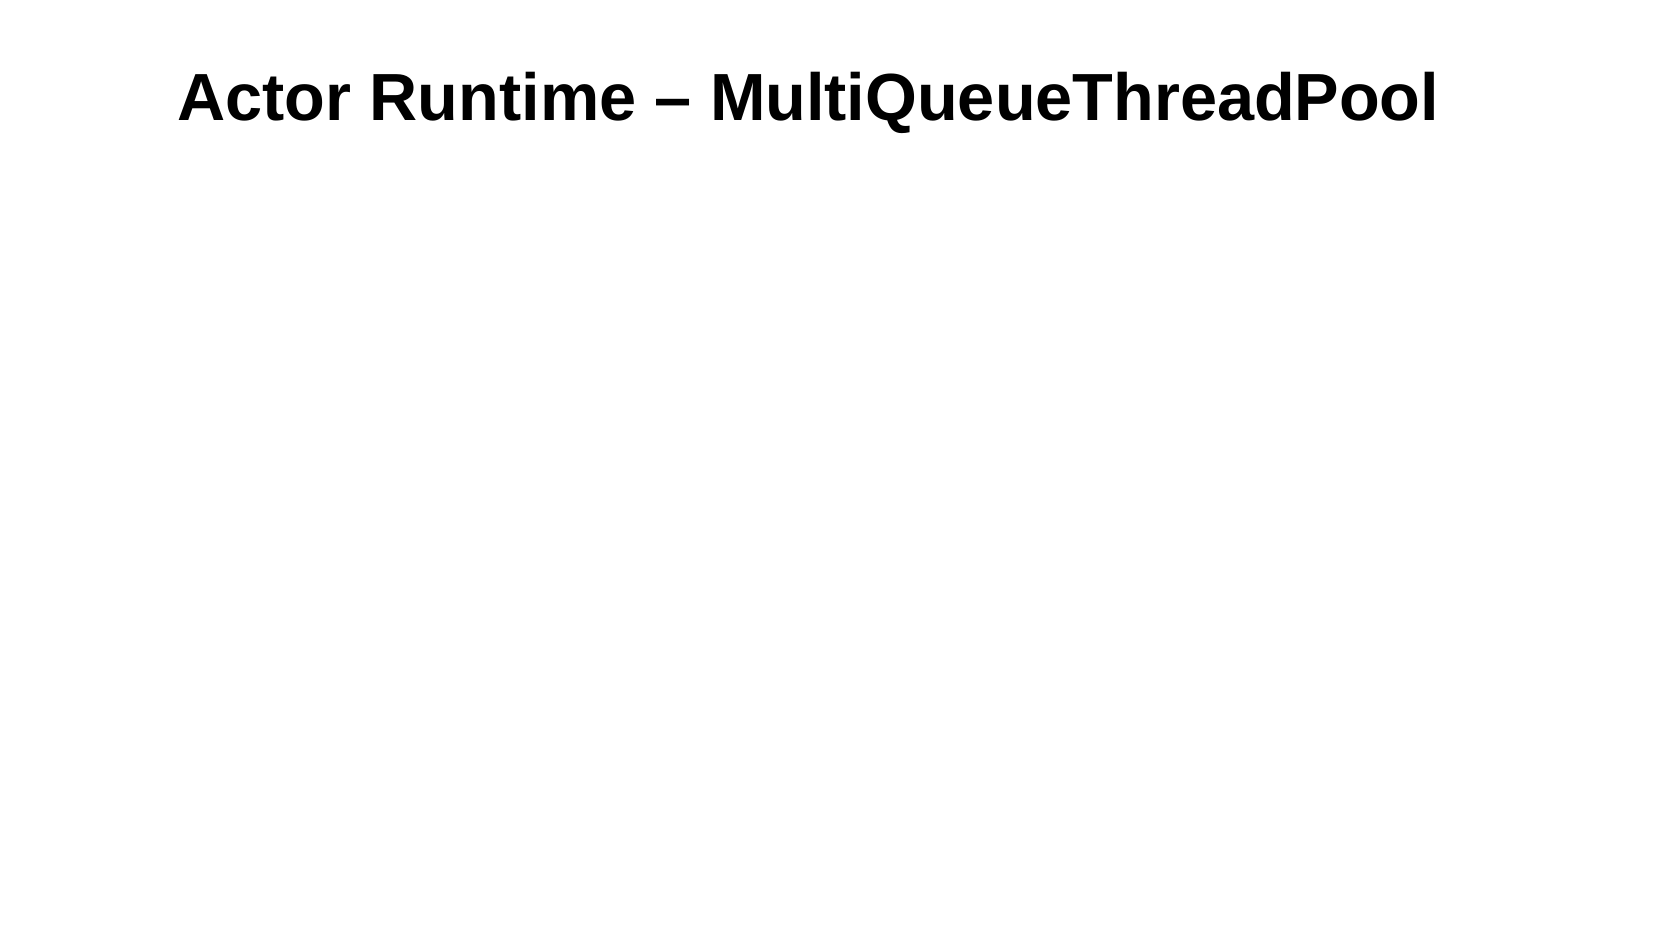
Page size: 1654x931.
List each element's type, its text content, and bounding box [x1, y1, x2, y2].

list Actor Runtime – MultiQueueThreadPool [106, 60, 1651, 151]
